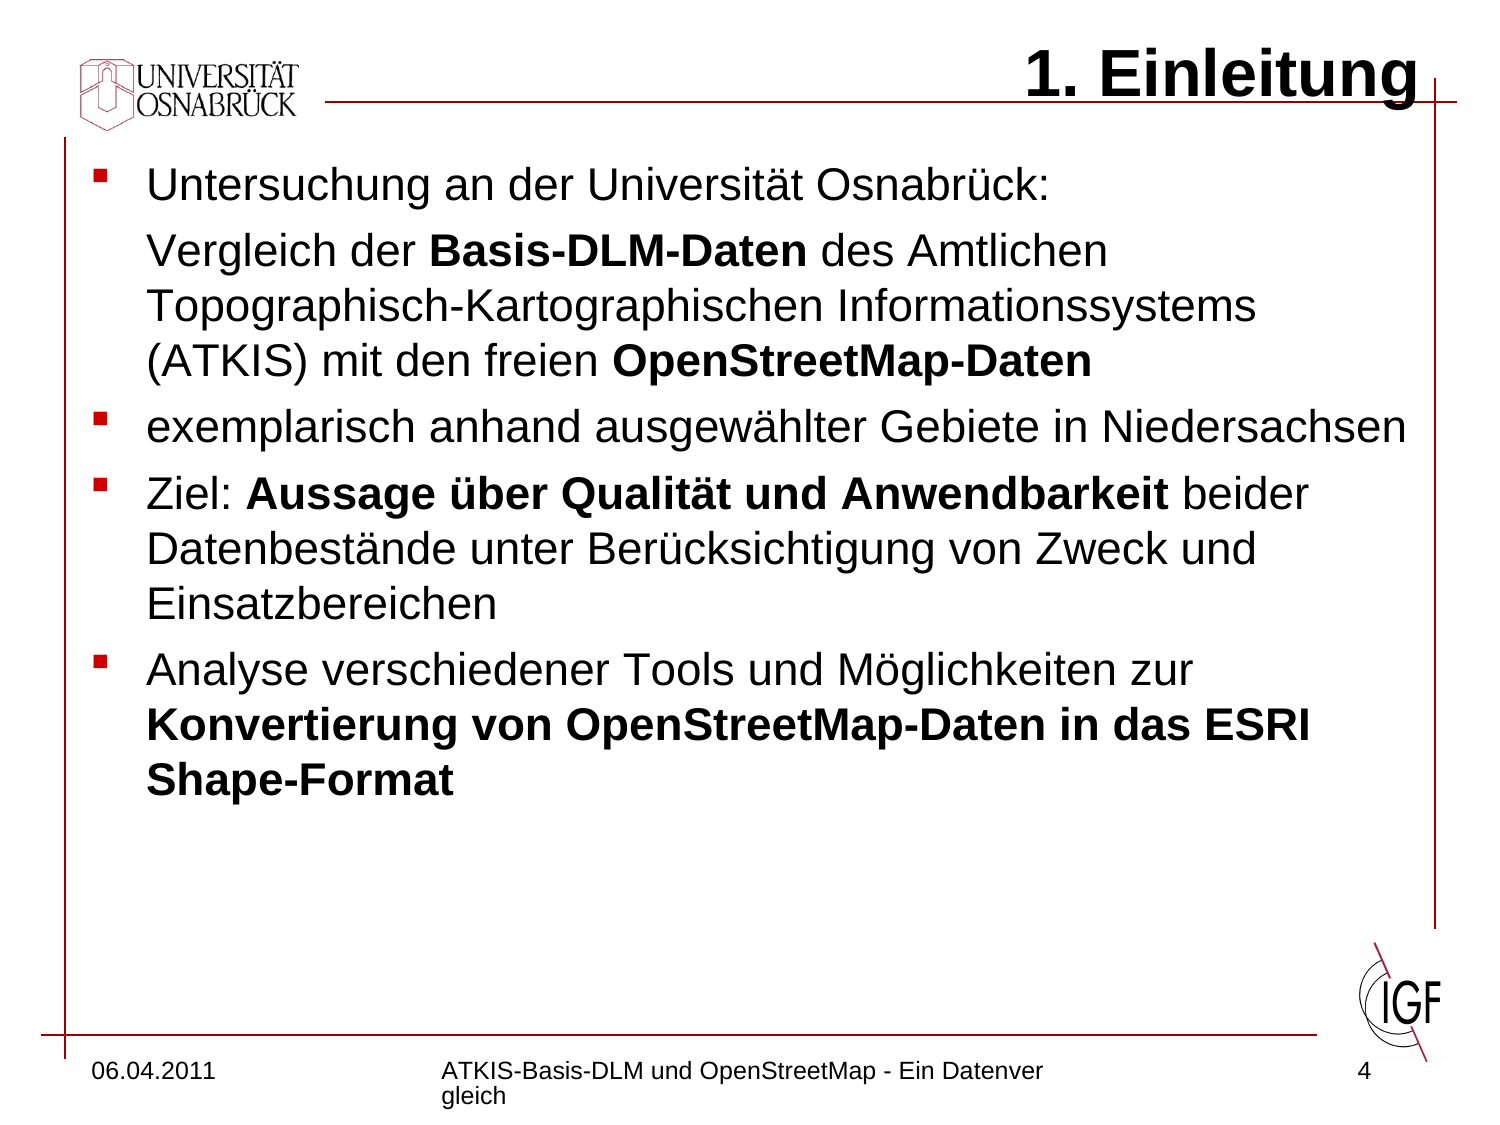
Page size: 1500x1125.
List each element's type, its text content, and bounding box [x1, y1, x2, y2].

title 1. Einleitung [460, 18, 1436, 121]
picture [1359, 942, 1448, 1062]
list Untersuchung an der Universität Osnabrück: Vergleich der Basis-DLM-Daten des Amtlichen Topographisch-Kartographischen Informationssystems (ATKIS) mit den freien OpenStreetMap-Daten exemplarisch anhand ausgewählter Gebiete in Niedersachsen Ziel: Aussage über Qualität und Anwendbarkeit beider Datenbestände unter Berücksichtigung von Zweck und Einsatzbereichen Analyse verschiedener Tools und Möglichkeiten zur Konvertierung von OpenStreetMap-Daten in das ESRI Shape-Format [75, 146, 1426, 1019]
picture [79, 59, 299, 131]
